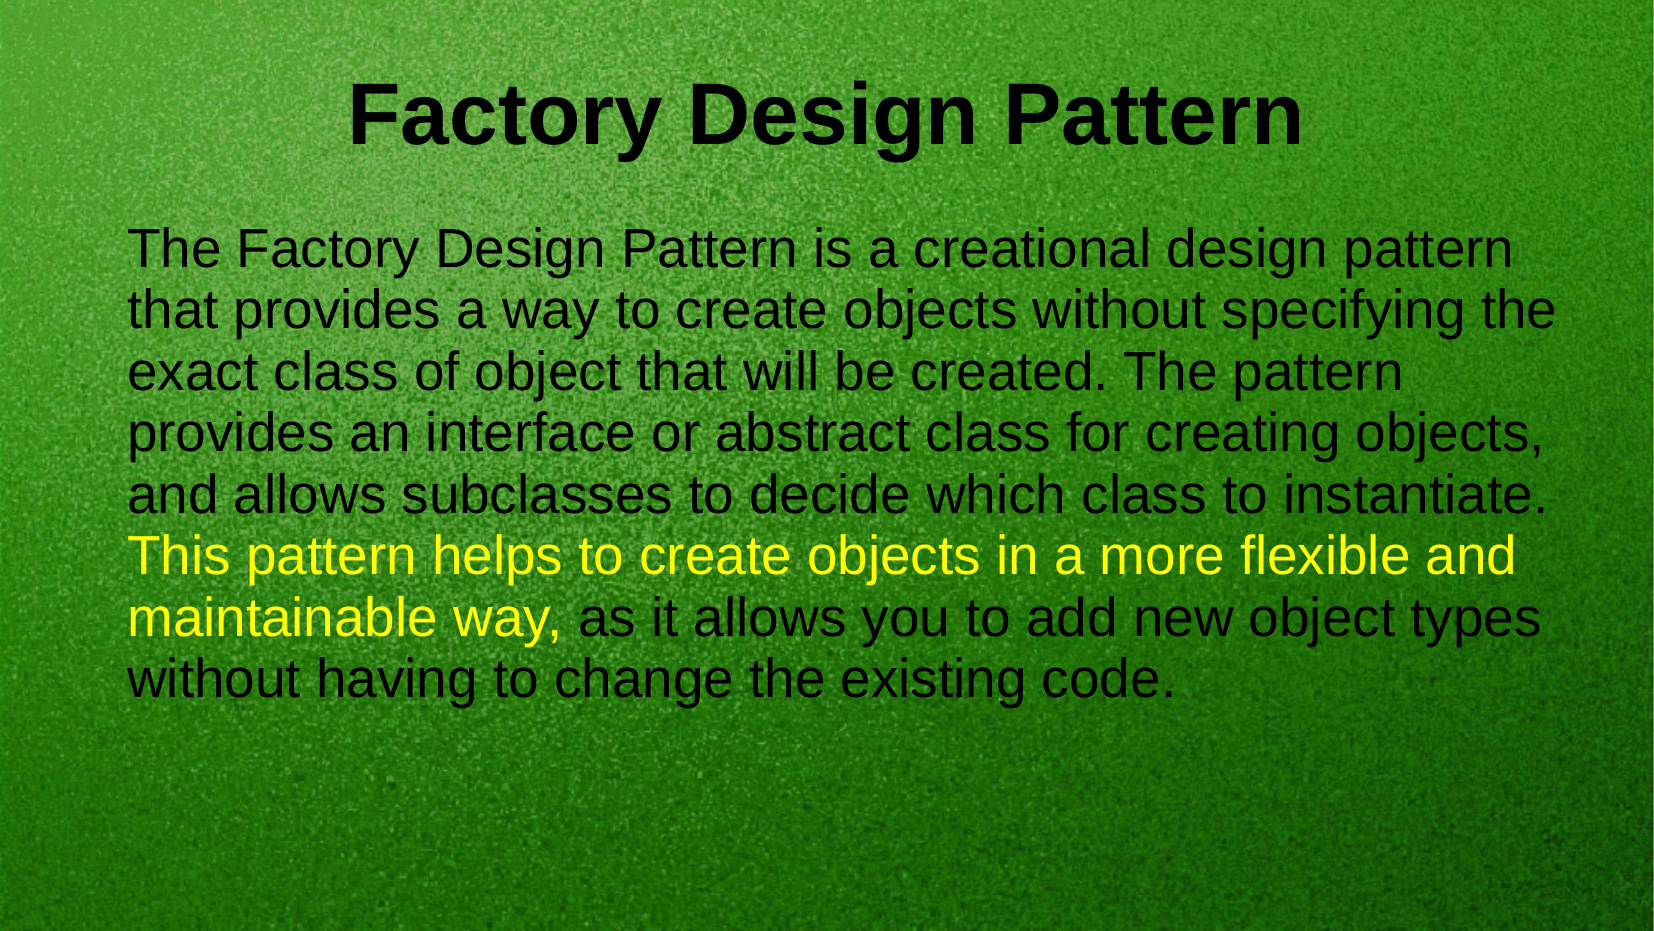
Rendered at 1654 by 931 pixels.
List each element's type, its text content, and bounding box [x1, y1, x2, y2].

title Factory Design Pattern [82, 37, 1571, 193]
list The Factory Design Pattern is a creational design pattern that provides a way to create objects without specifying the exact class of object that will be created. The pattern provides an interface or abstract class for creating objects, and allows subclasses to decide which class to instantiate. This pattern helps to create objects in a more flexible and maintainable way, as it allows you to add new object types without having to change the existing code. [82, 217, 1571, 758]
picture [0, 0, 1654, 931]
